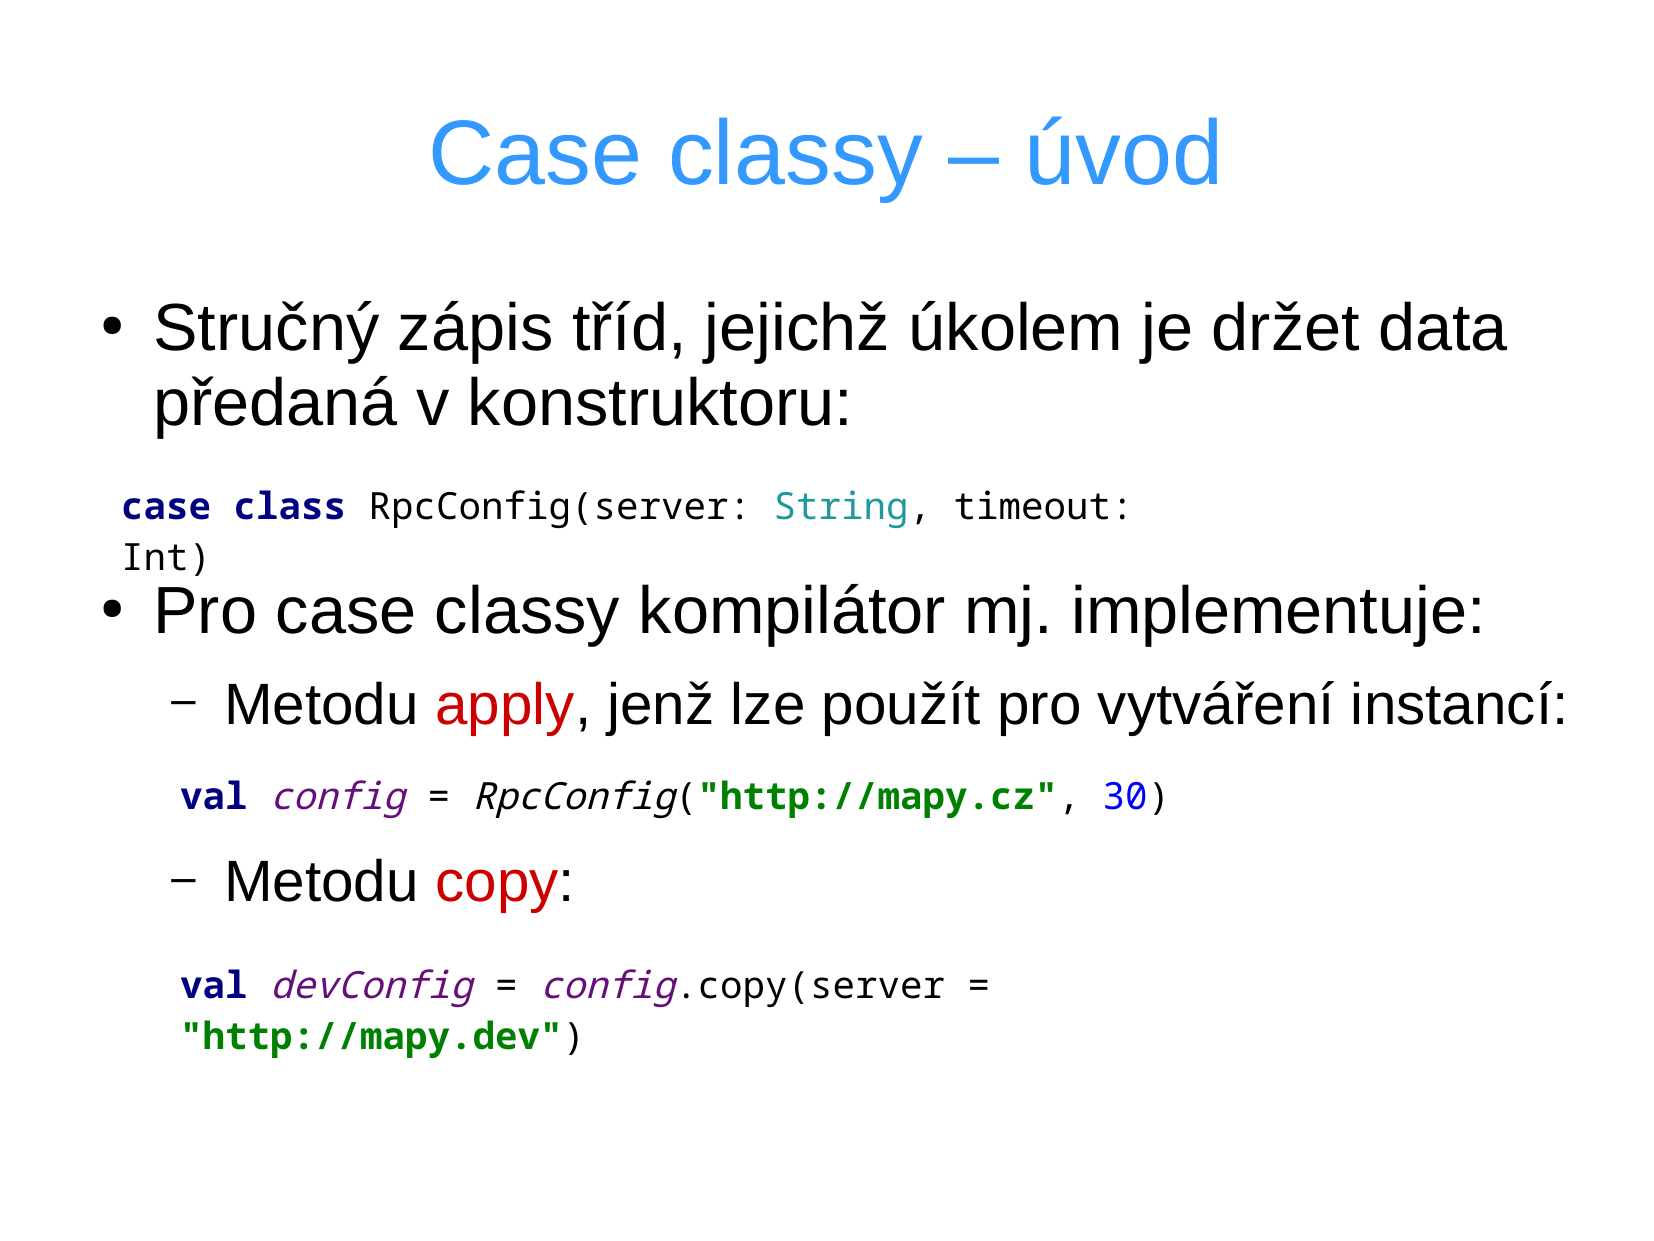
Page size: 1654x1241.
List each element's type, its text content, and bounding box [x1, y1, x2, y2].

text_box val devConfig = config.copy(server = "http://mapy.dev") [165, 950, 1359, 1028]
list Stručný zápis tříd, jejichž úkolem je držet data předaná v konstruktoru: Pro case classy kompilátor mj. implementuje: Metodu apply, jenž lze použít pro vytváření instancí: Metodu copy: [82, 290, 1571, 1010]
text_box val config = RpcConfig("http://mapy.cz", 30) [165, 761, 1536, 833]
title Case classy – úvod [82, 49, 1571, 257]
text_box case class RpcConfig(server: String, timeout: Int) [106, 472, 1182, 532]
